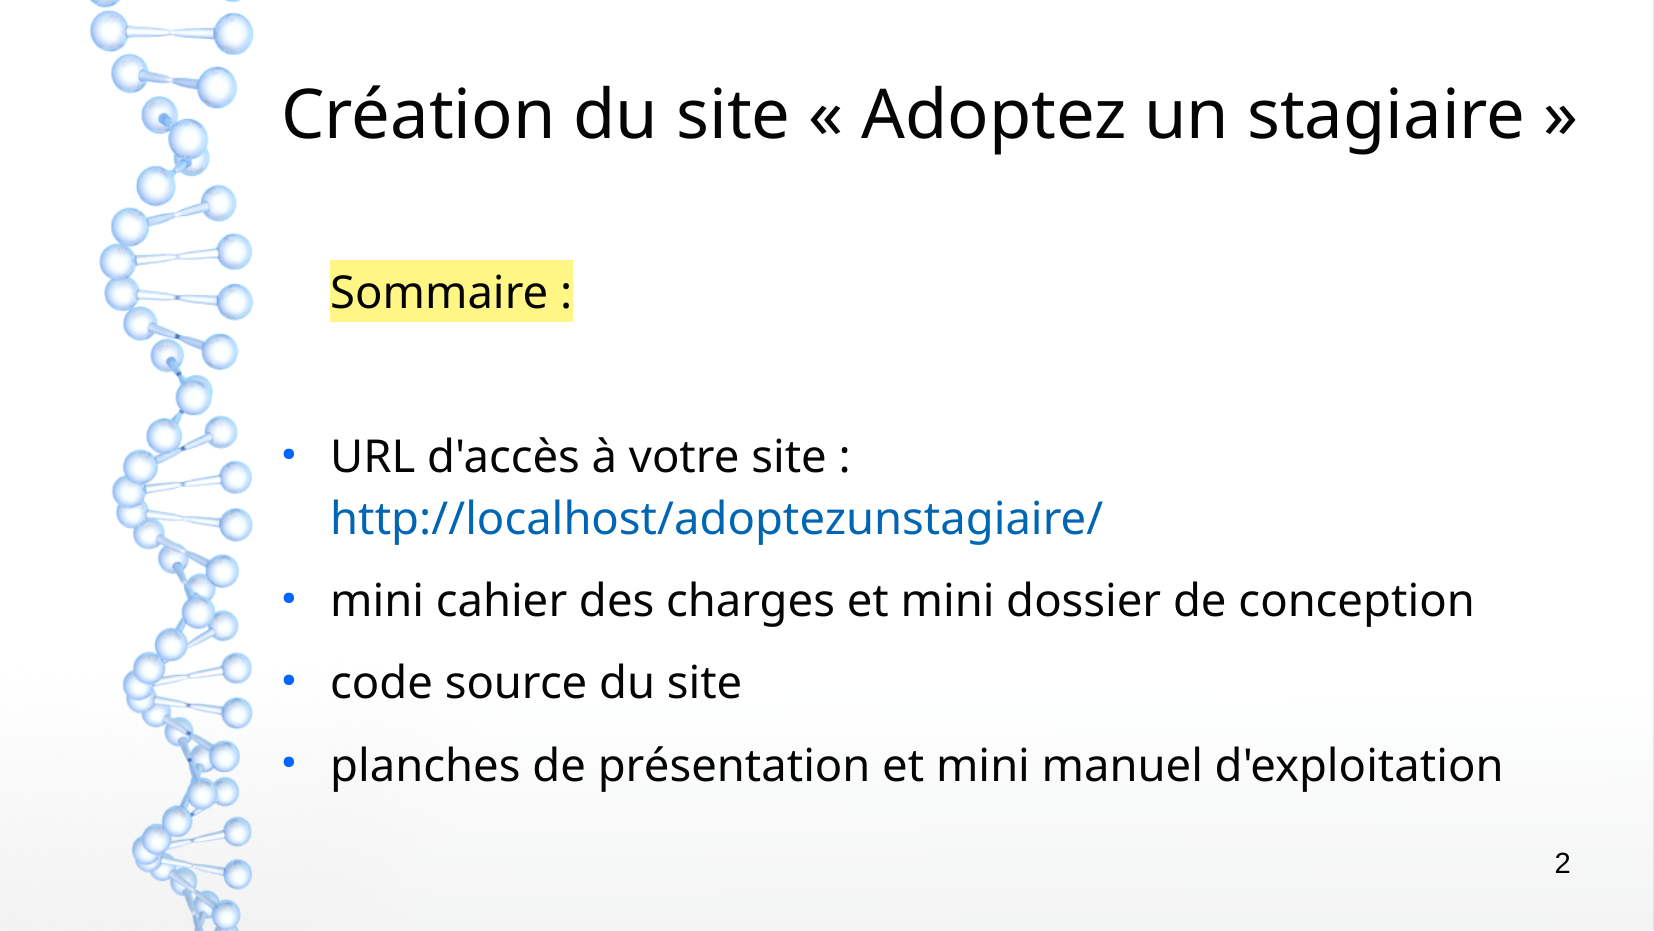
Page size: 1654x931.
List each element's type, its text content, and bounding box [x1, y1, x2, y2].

title Création du site « Adoptez un stagiaire » [265, 35, 1595, 189]
list Sommaire : URL d'accès à votre site : http://localhost/adoptezunstagiaire/ mini cahier des charges et mini dossier de conception code source du site planches de présentation et mini manuel d'exploitation [265, 259, 1595, 800]
picture [0, 0, 1654, 931]
